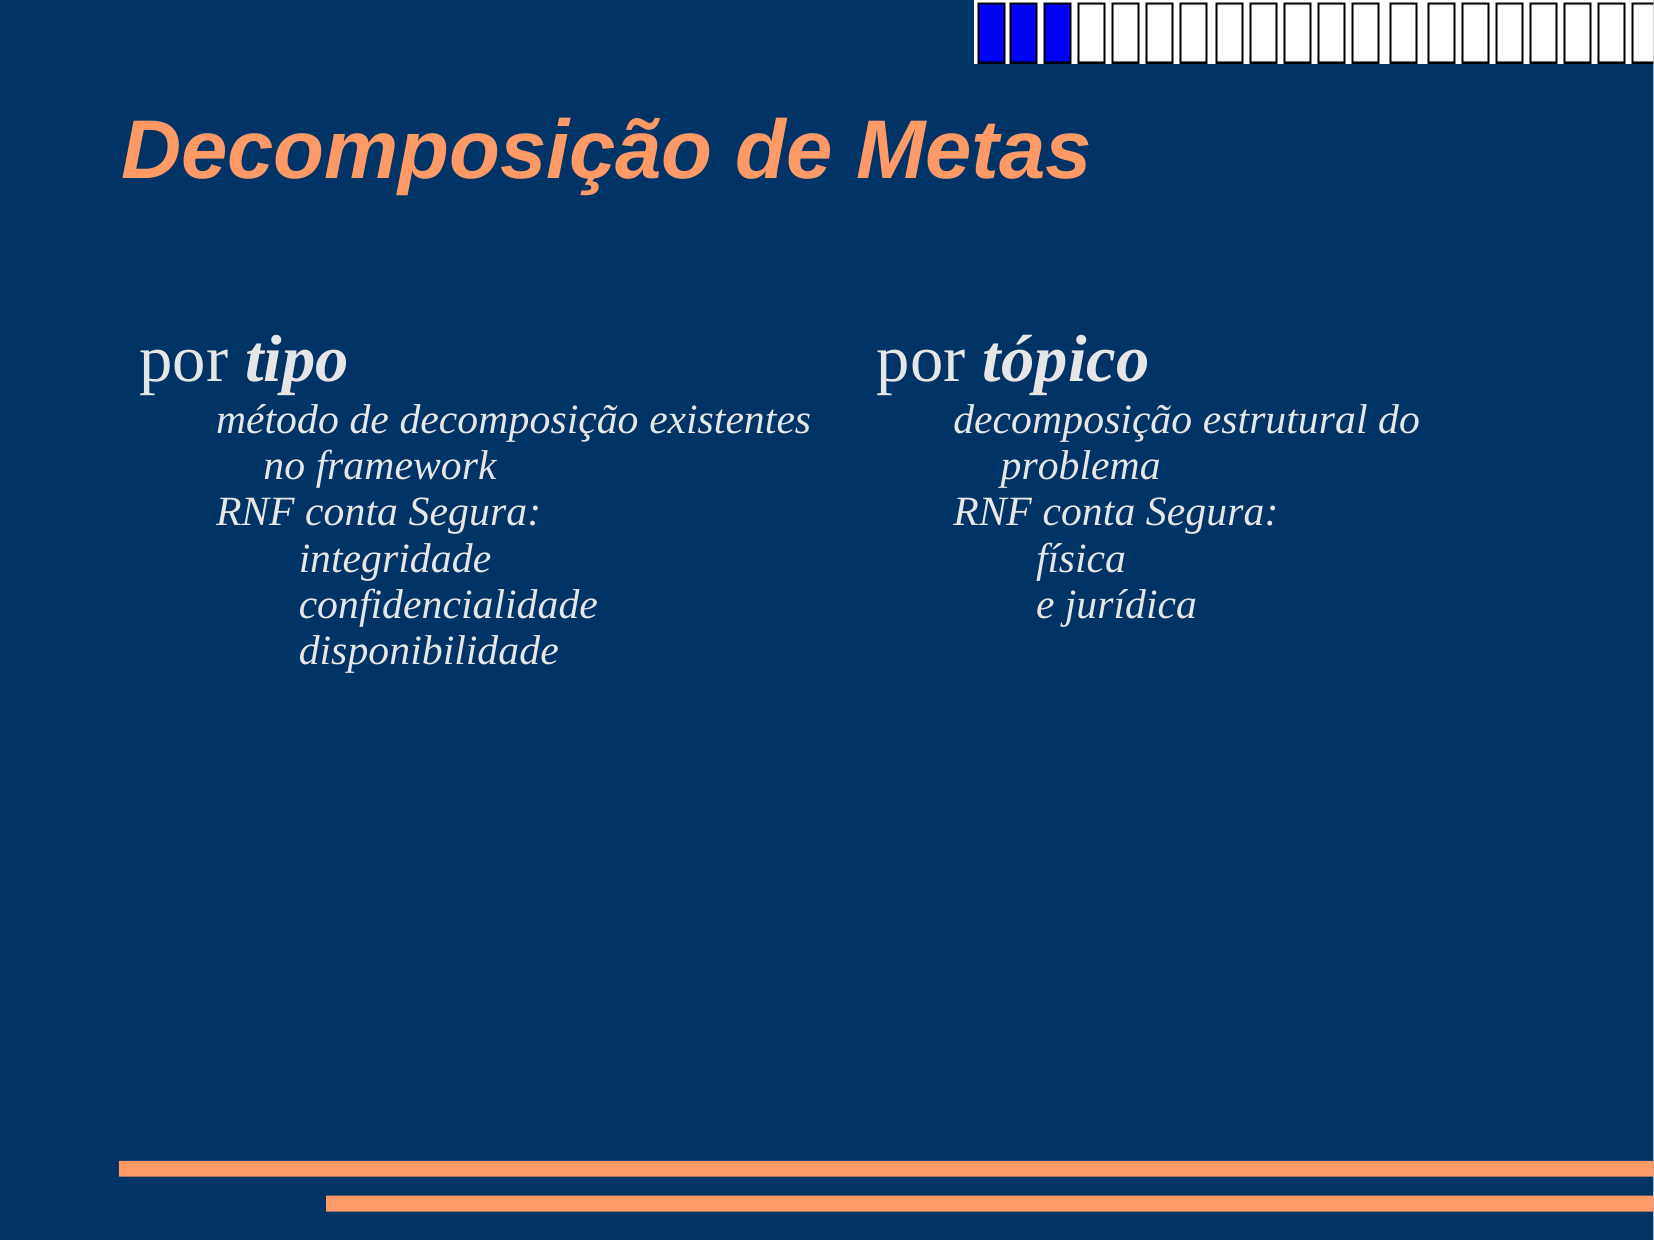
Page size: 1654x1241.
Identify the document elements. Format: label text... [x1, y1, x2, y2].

picture [974, 0, 1654, 64]
title Decomposição de Metas [121, 46, 1534, 254]
list por tipo método de decomposição existentes no framework RNF conta Segura: integridade confidencialidade disponibilidade [121, 322, 824, 827]
list por tópico decomposição estrutural do problema RNF conta Segura: física e jurídica [858, 322, 1562, 709]
